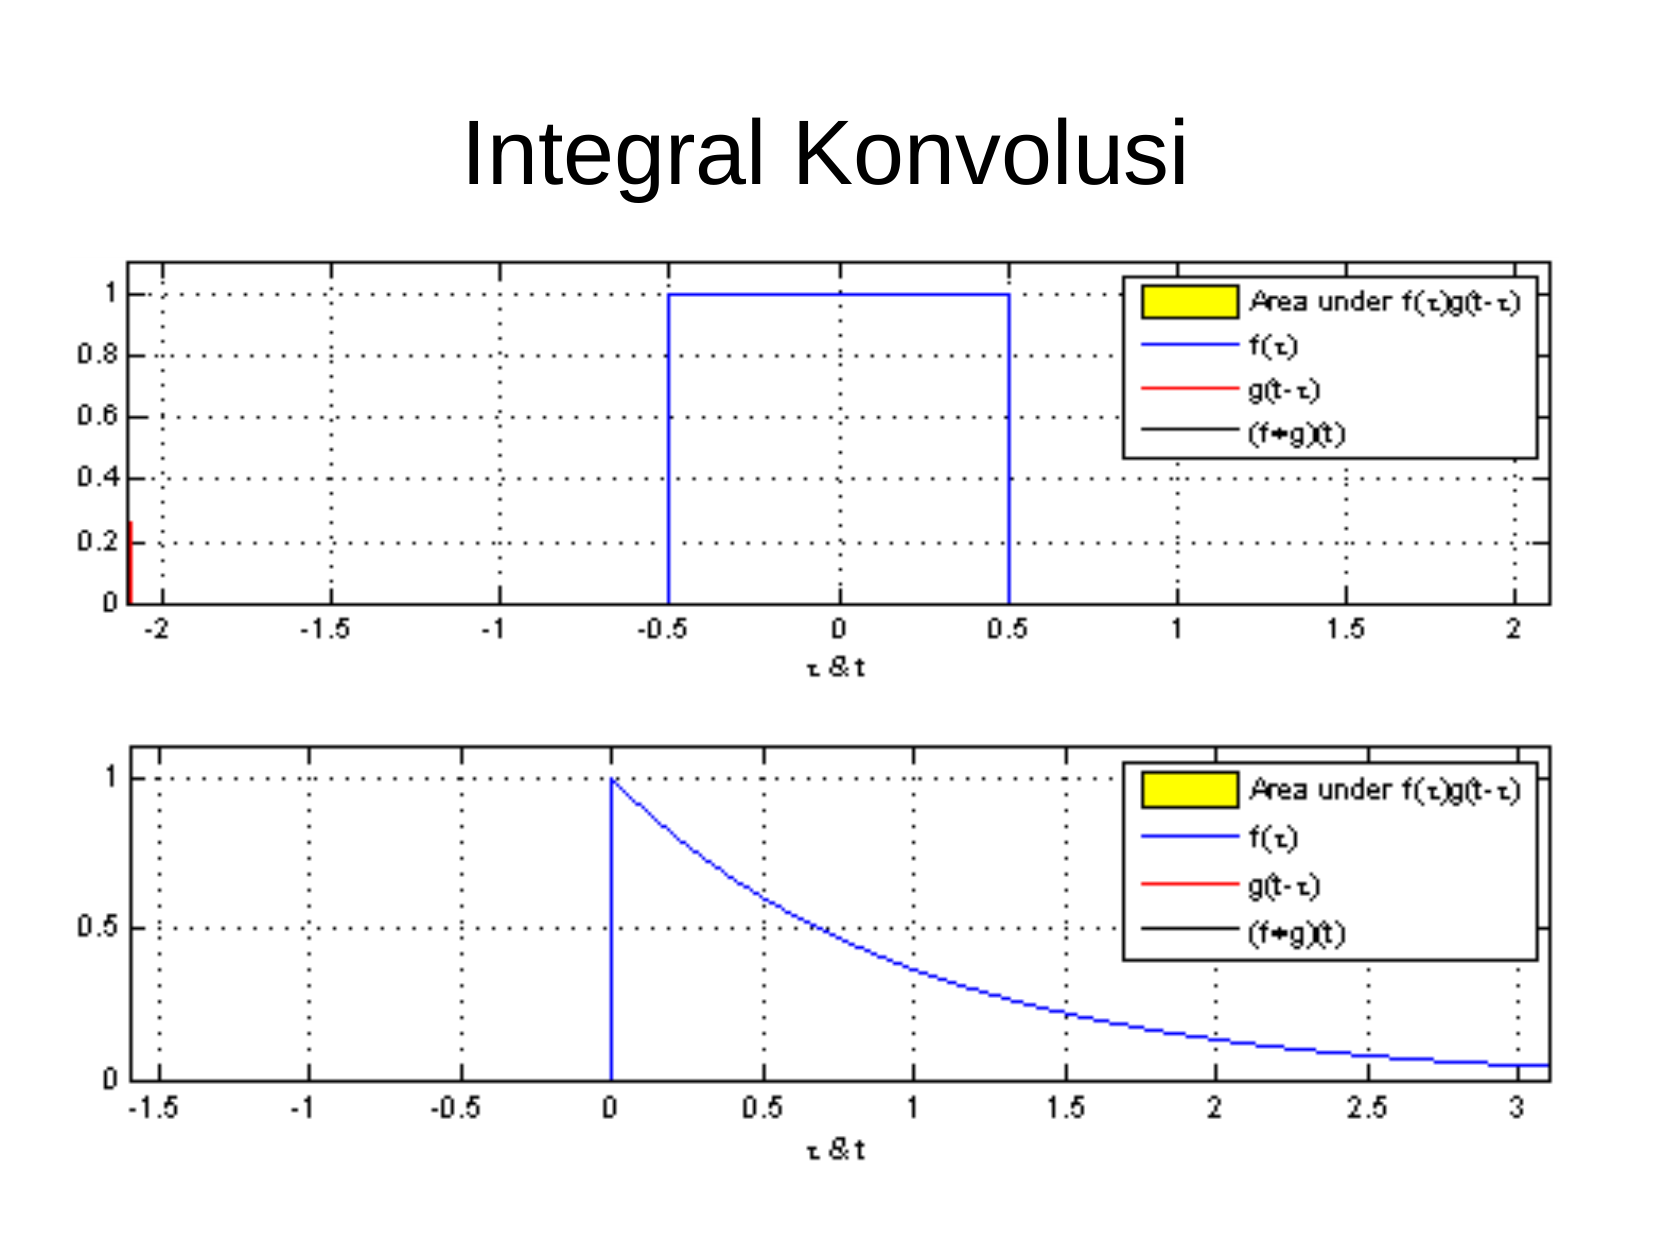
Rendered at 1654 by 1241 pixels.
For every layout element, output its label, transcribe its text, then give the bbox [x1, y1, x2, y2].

picture [70, 256, 1559, 686]
picture [70, 740, 1559, 1170]
title Integral Konvolusi [82, 49, 1571, 257]
